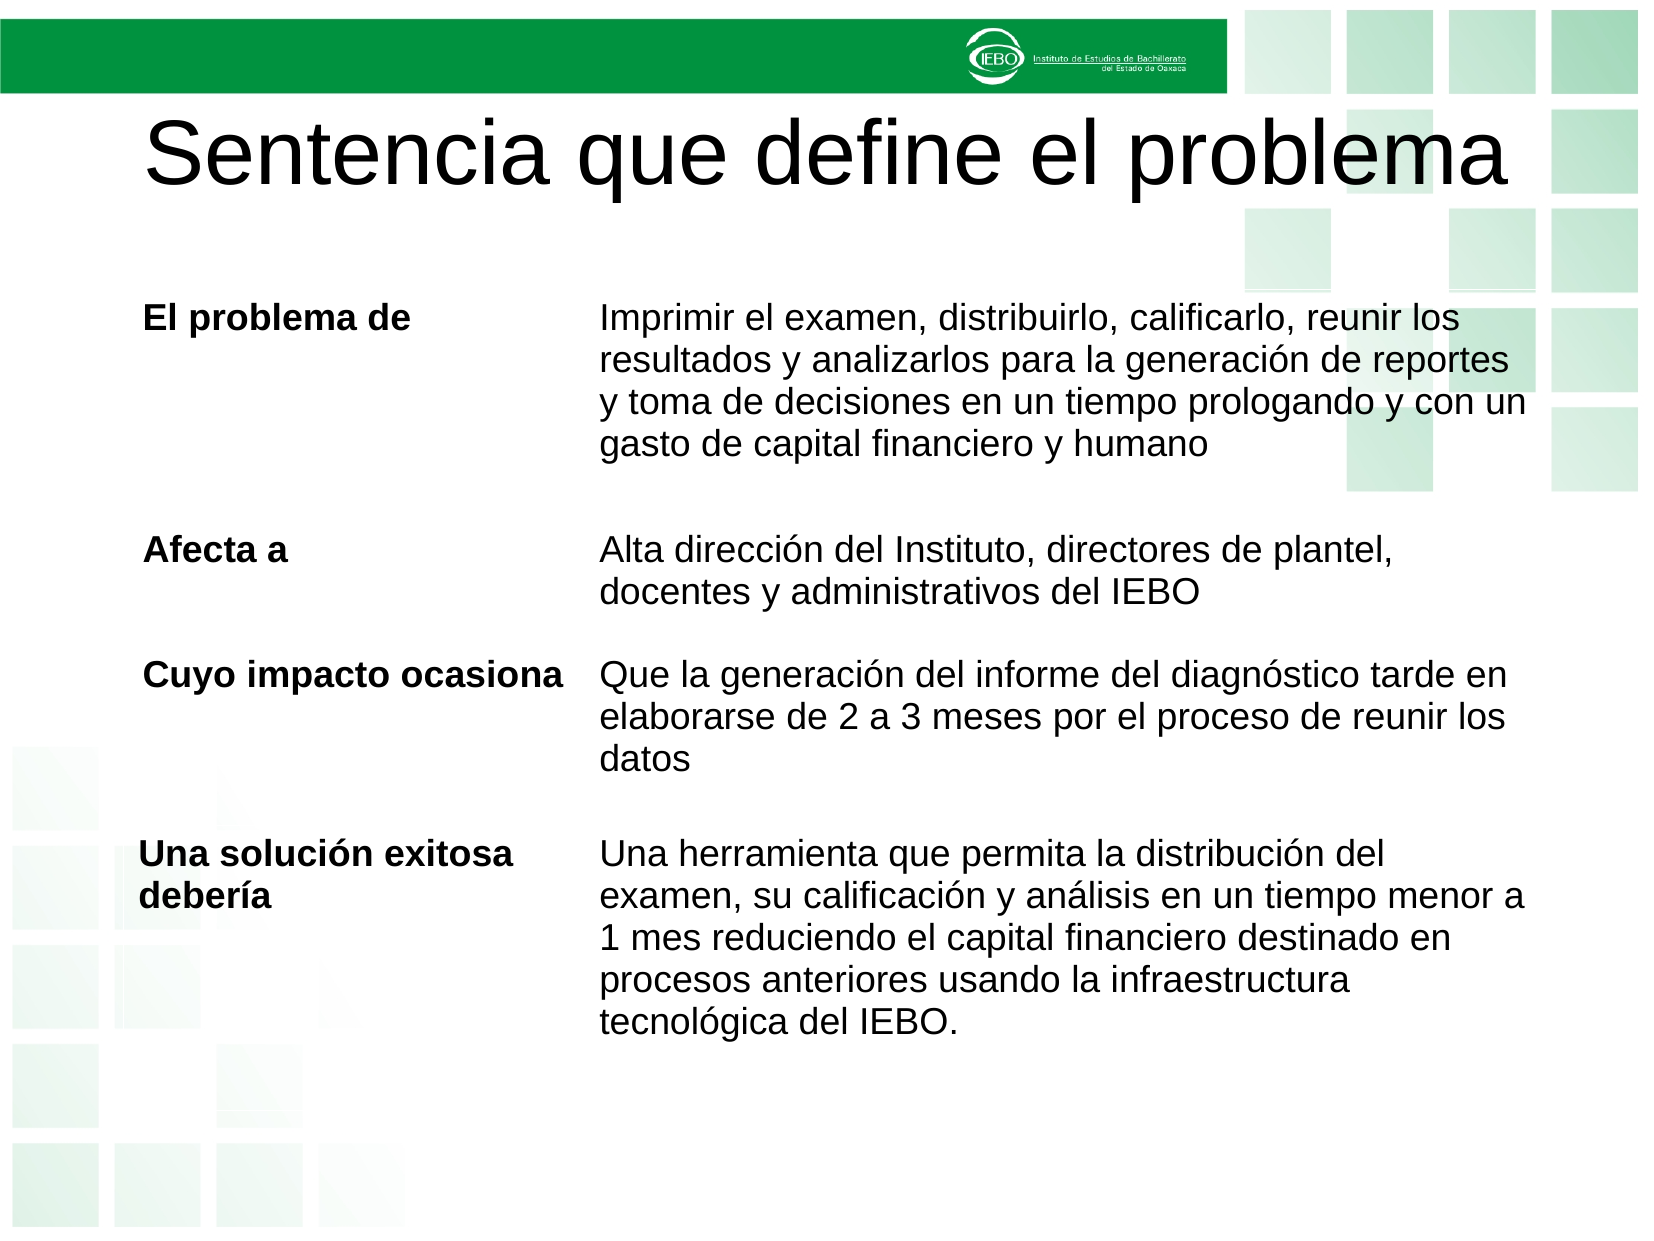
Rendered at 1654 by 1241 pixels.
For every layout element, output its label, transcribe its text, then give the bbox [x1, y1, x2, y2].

table_cell Una herramienta que permita la distribución del examen, su calificación y análisis en un tiempo menor a 1 mes reduciendo el capital financiero destinado en procesos anteriores usando la infraestructura tecnológica del IEBO. [585, 826, 1547, 1110]
table_header El problema de [124, 290, 584, 521]
table_cell Cuyo impacto ocasiona [124, 647, 584, 825]
title Sentencia que define el problema [82, 49, 1571, 257]
table_cell Afecta a [124, 522, 584, 646]
table_header Imprimir el examen, distribuirlo, calificarlo, reunir los resultados y analizarlos para la generación de reportes y toma de decisiones en un tiempo prologando y con un gasto de capital financiero y humano [585, 290, 1547, 521]
picture [0, 0, 1654, 1241]
table_cell Alta dirección del Instituto, directores de plantel, docentes y administrativos del IEBO [585, 522, 1547, 646]
table_cell Que la generación del informe del diagnóstico tarde en elaborarse de 2 a 3 meses por el proceso de reunir los datos [585, 647, 1547, 825]
table_cell Una solución exitosa debería [124, 826, 584, 1110]
